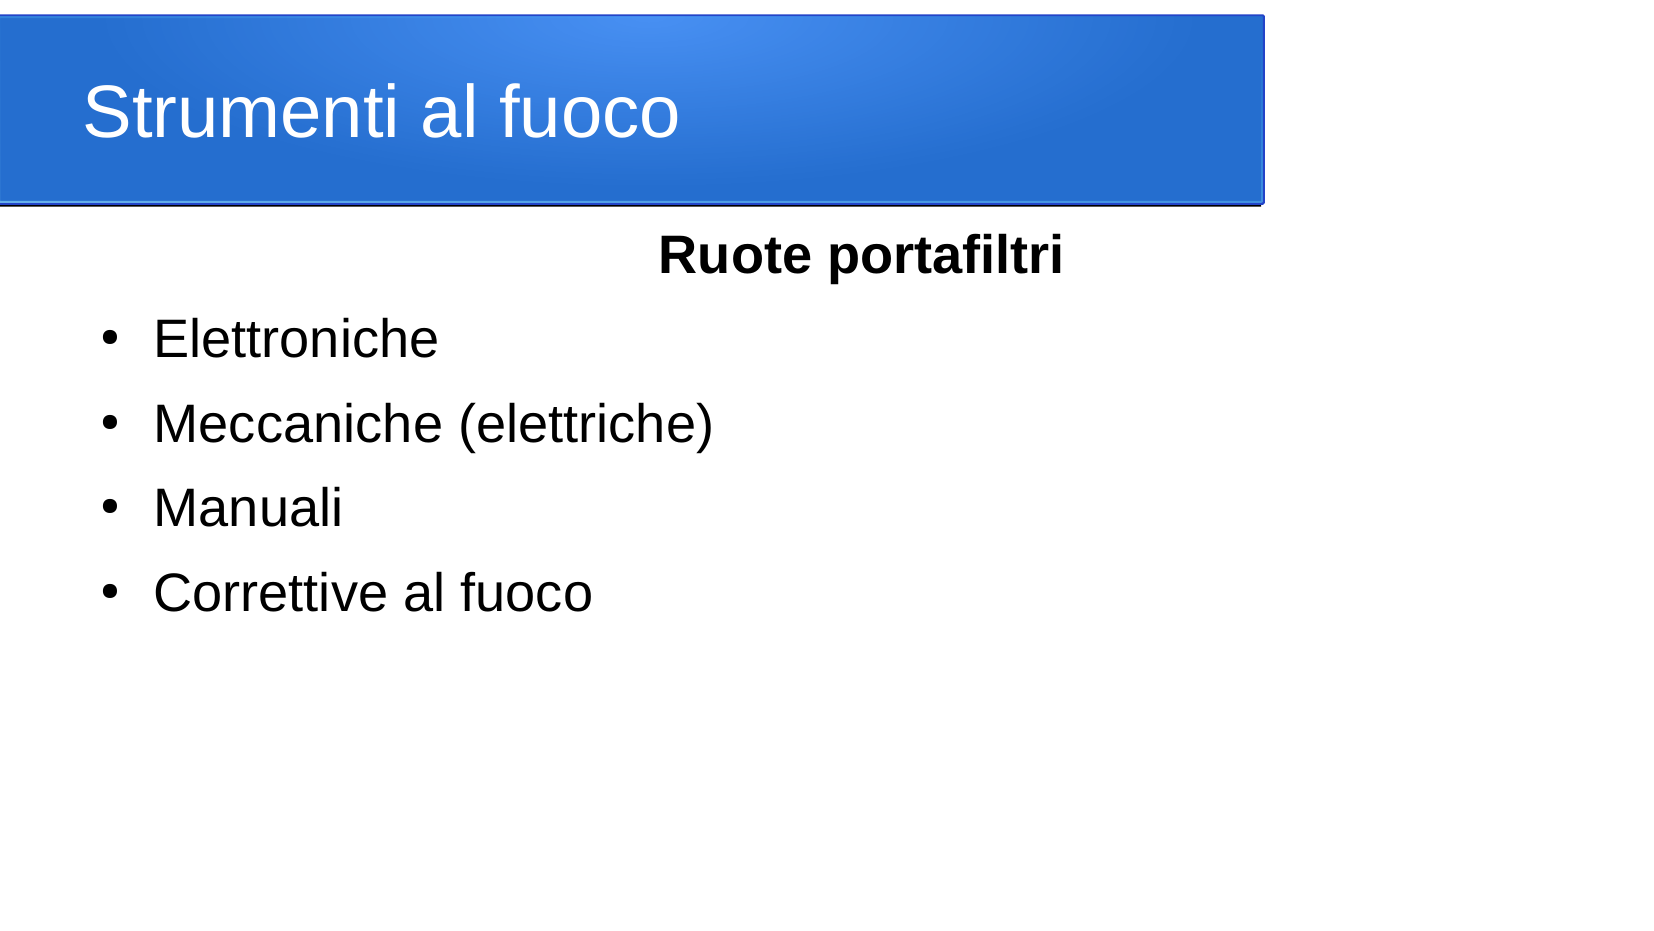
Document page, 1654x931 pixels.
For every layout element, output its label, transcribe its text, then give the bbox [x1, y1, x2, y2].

list Ruote portafiltri Elettroniche Meccaniche (elettriche) Manuali Correttive al fuoco [82, 224, 1571, 764]
title Strumenti al fuoco [82, 35, 1235, 189]
